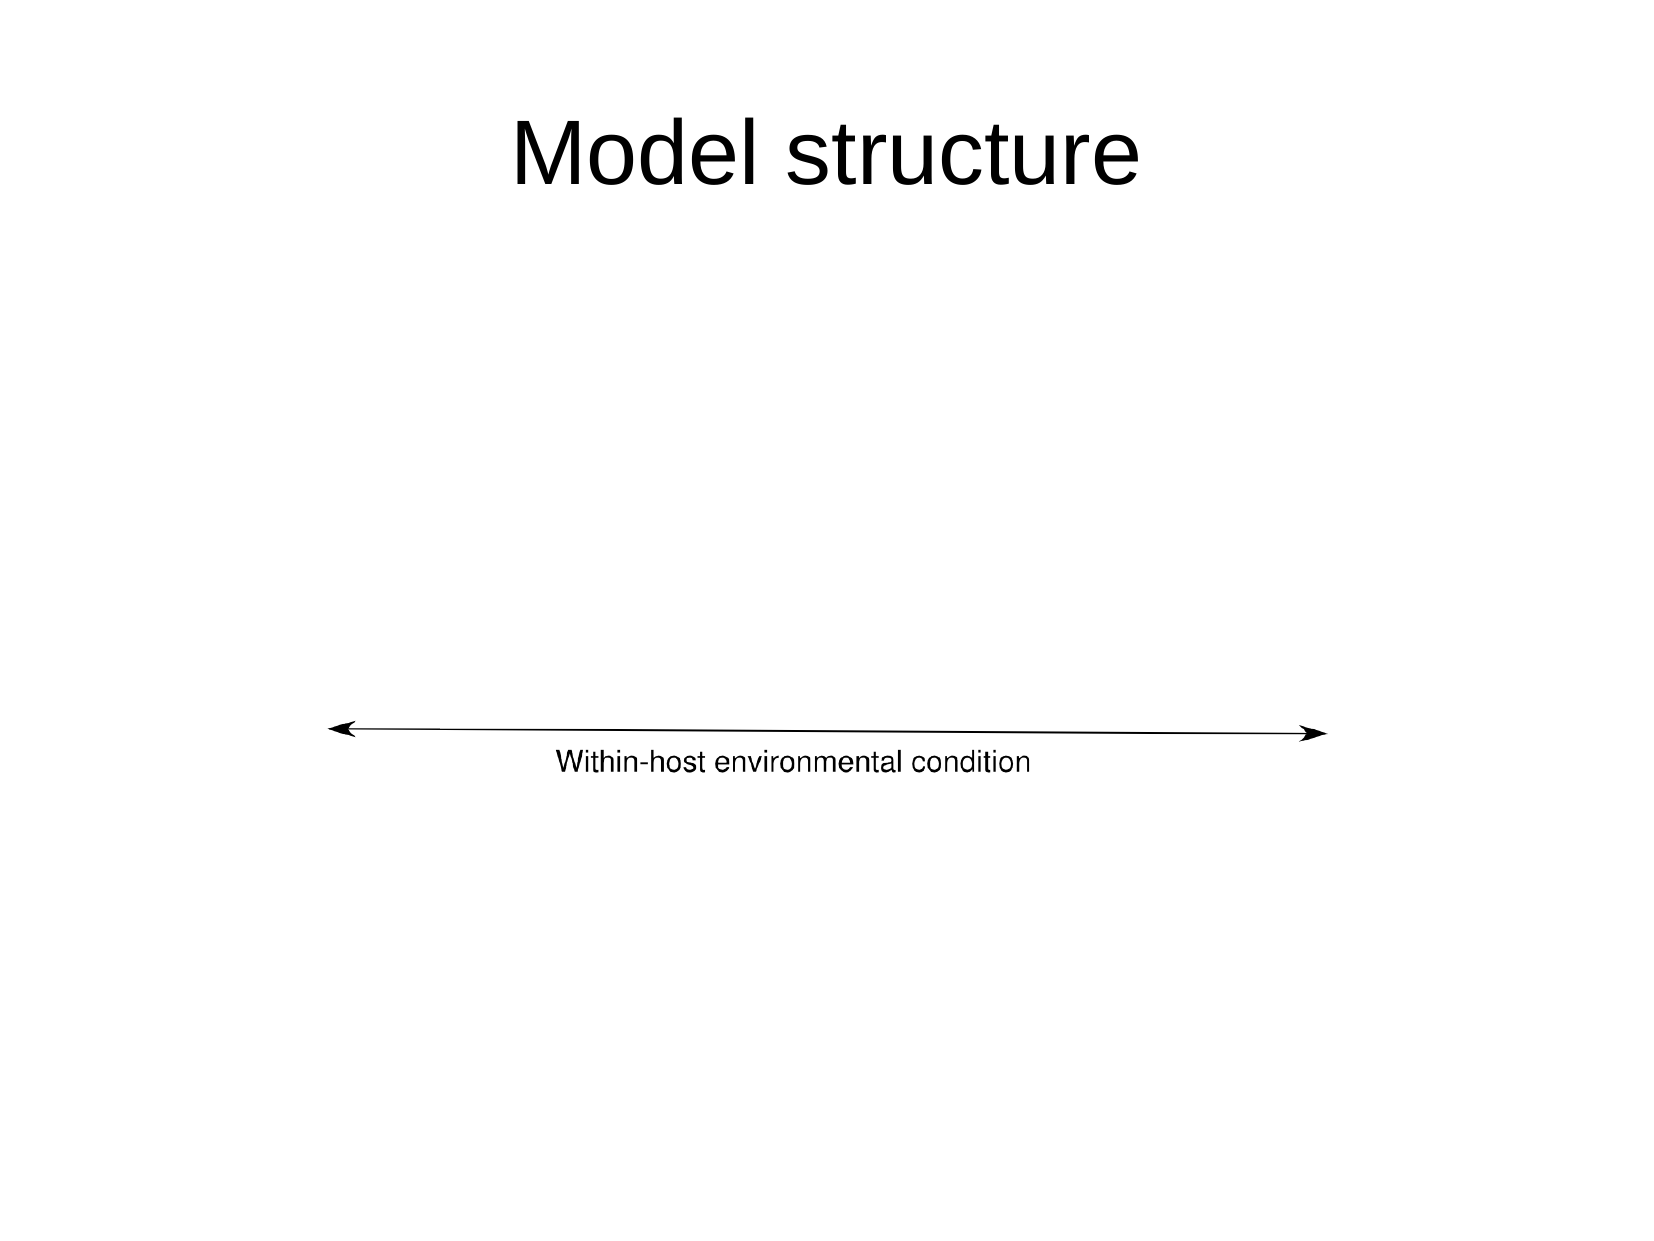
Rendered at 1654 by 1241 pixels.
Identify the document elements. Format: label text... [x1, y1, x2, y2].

picture [301, 695, 1353, 797]
title Model structure [82, 49, 1571, 257]
